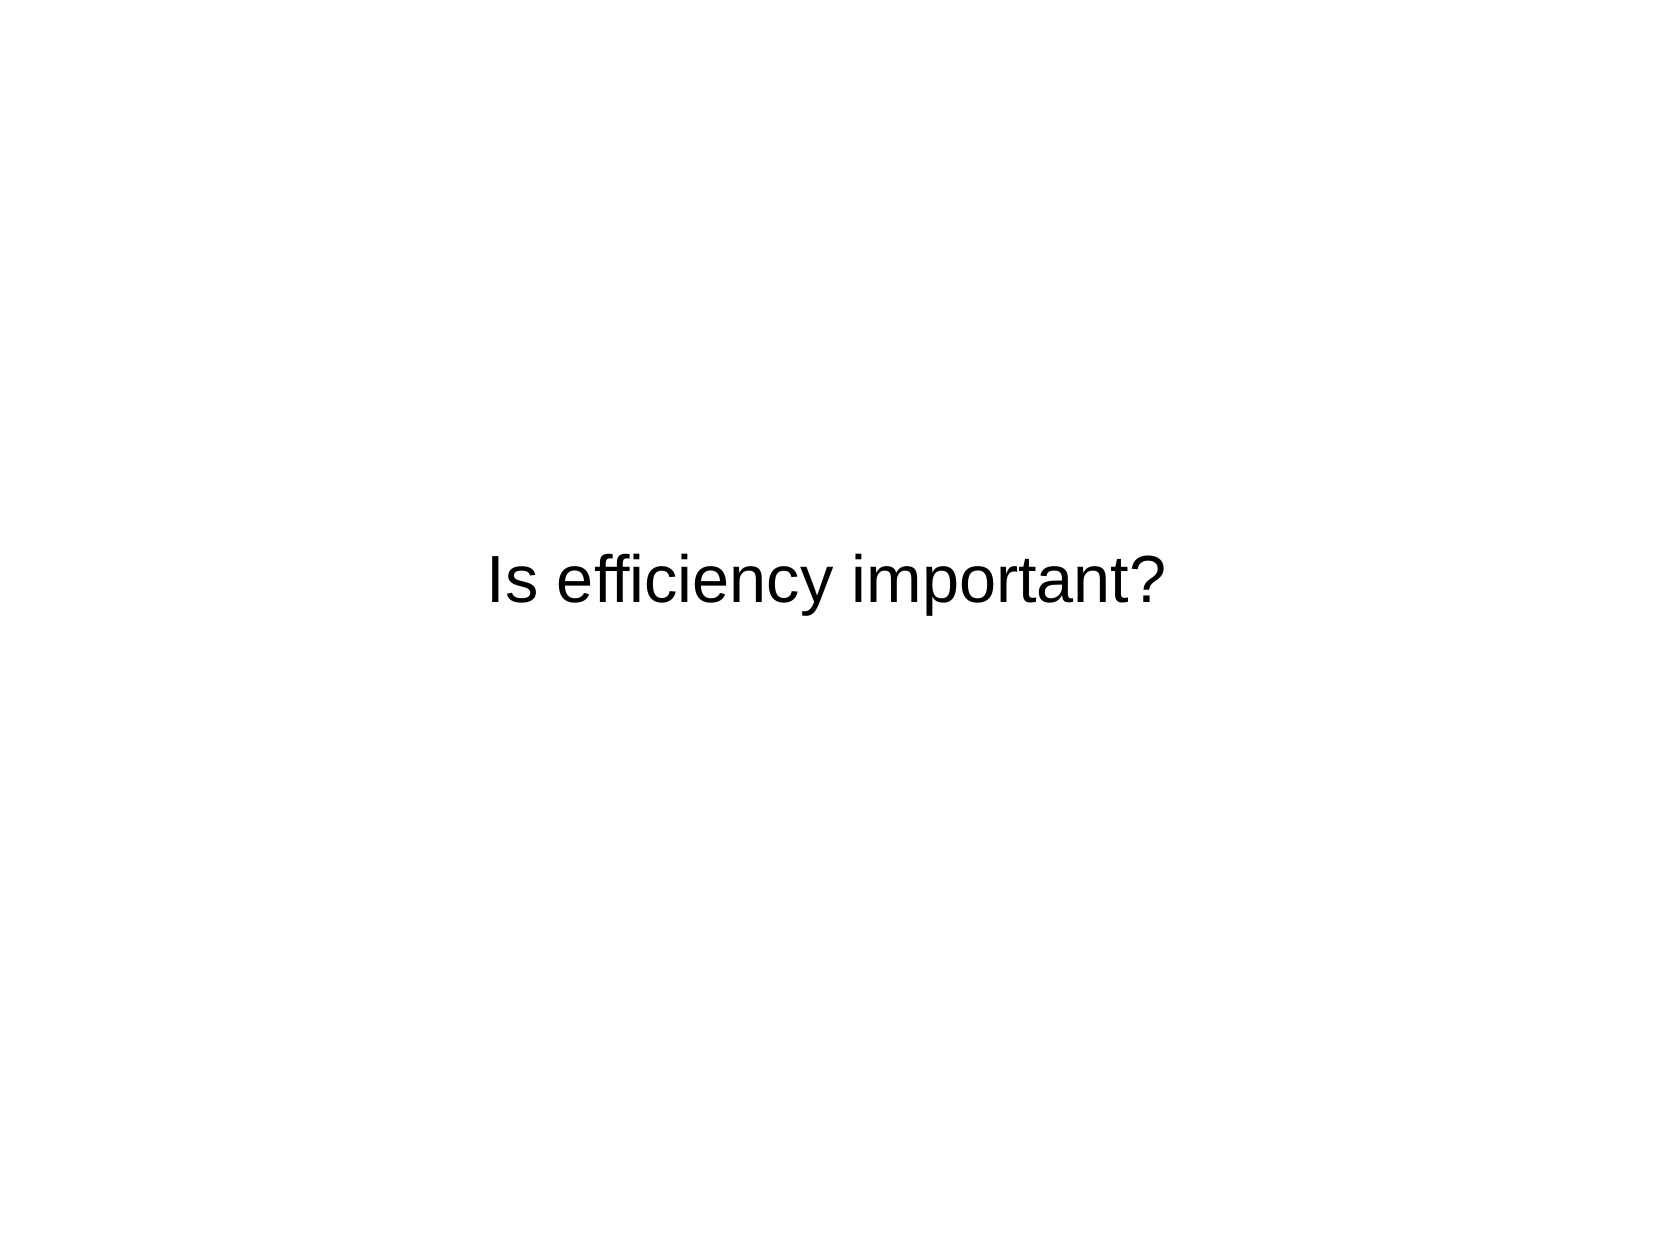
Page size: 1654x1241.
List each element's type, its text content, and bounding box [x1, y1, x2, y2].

subtitle Is efficiency important? [82, 49, 1571, 1109]
